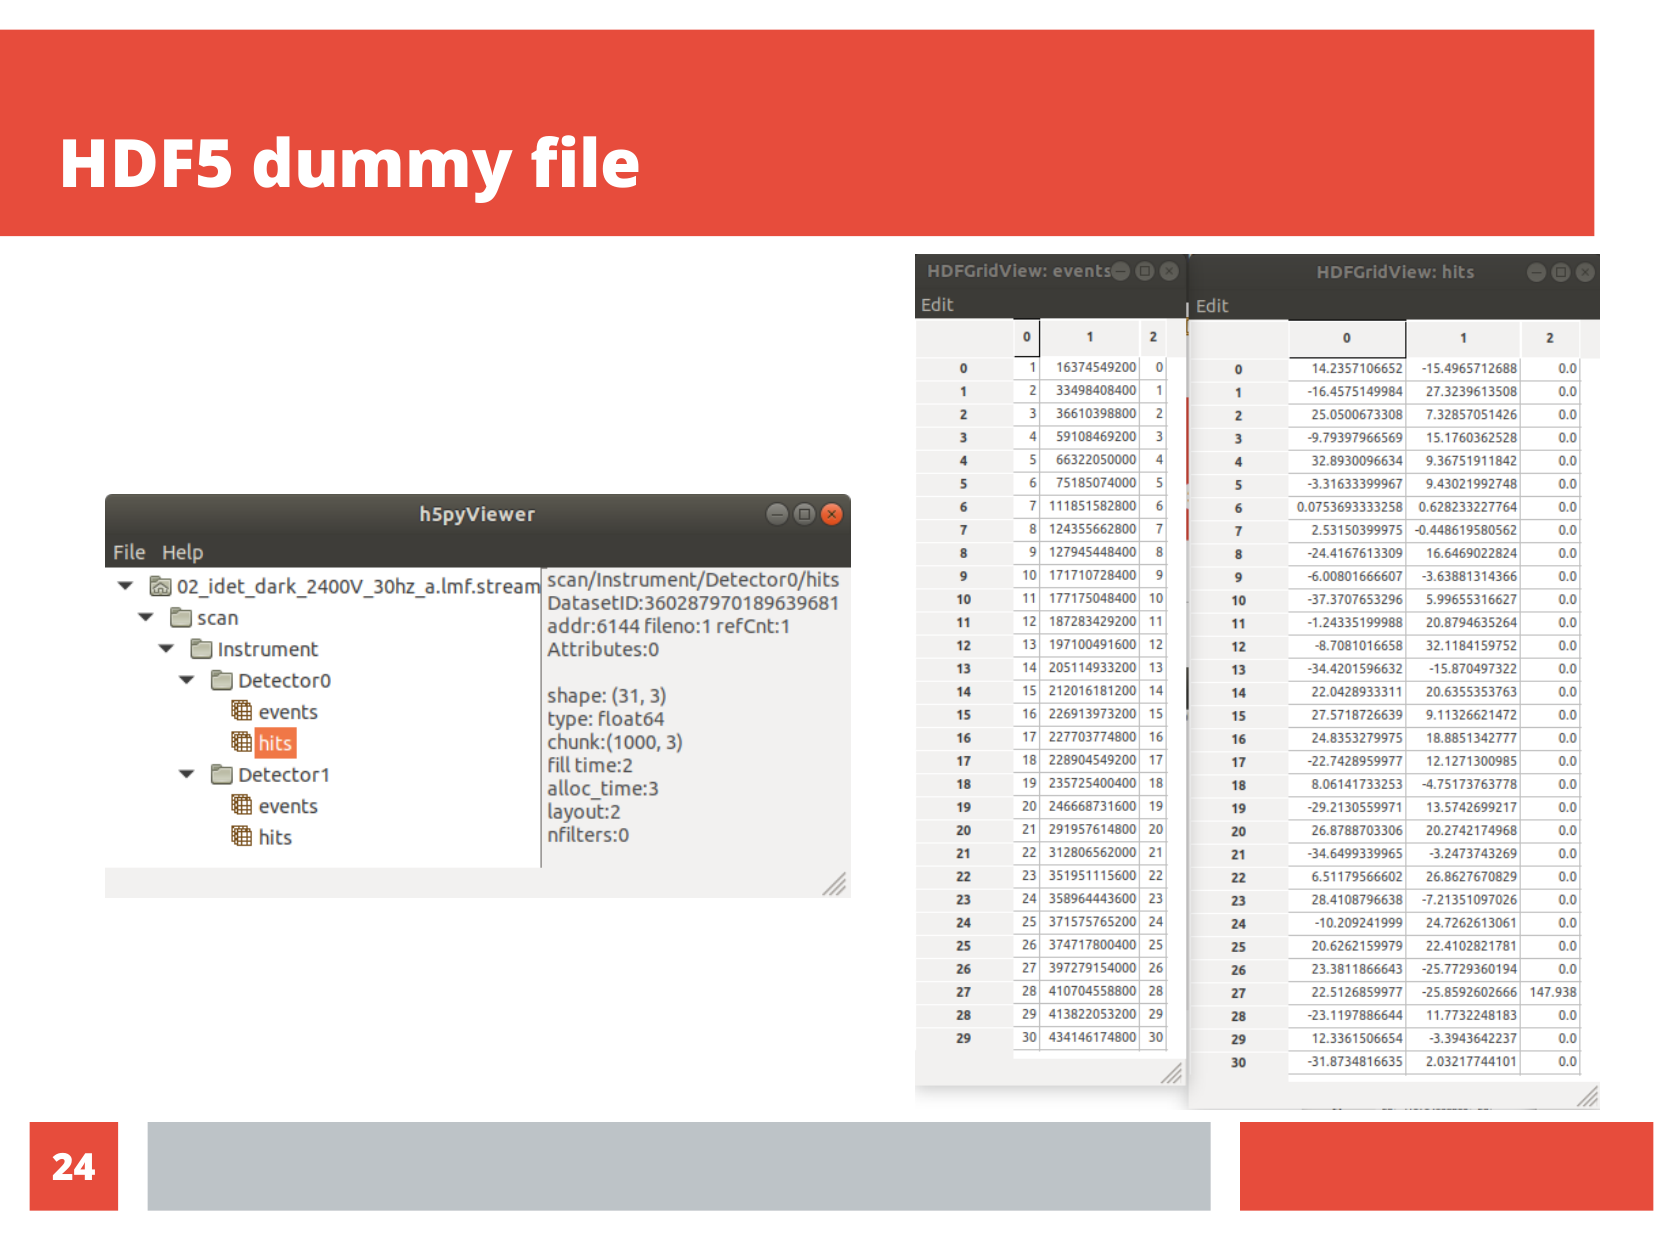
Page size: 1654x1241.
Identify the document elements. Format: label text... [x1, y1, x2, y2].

title HDF5 dummy file [59, 59, 1595, 207]
picture [915, 254, 1600, 1111]
picture [105, 494, 851, 898]
